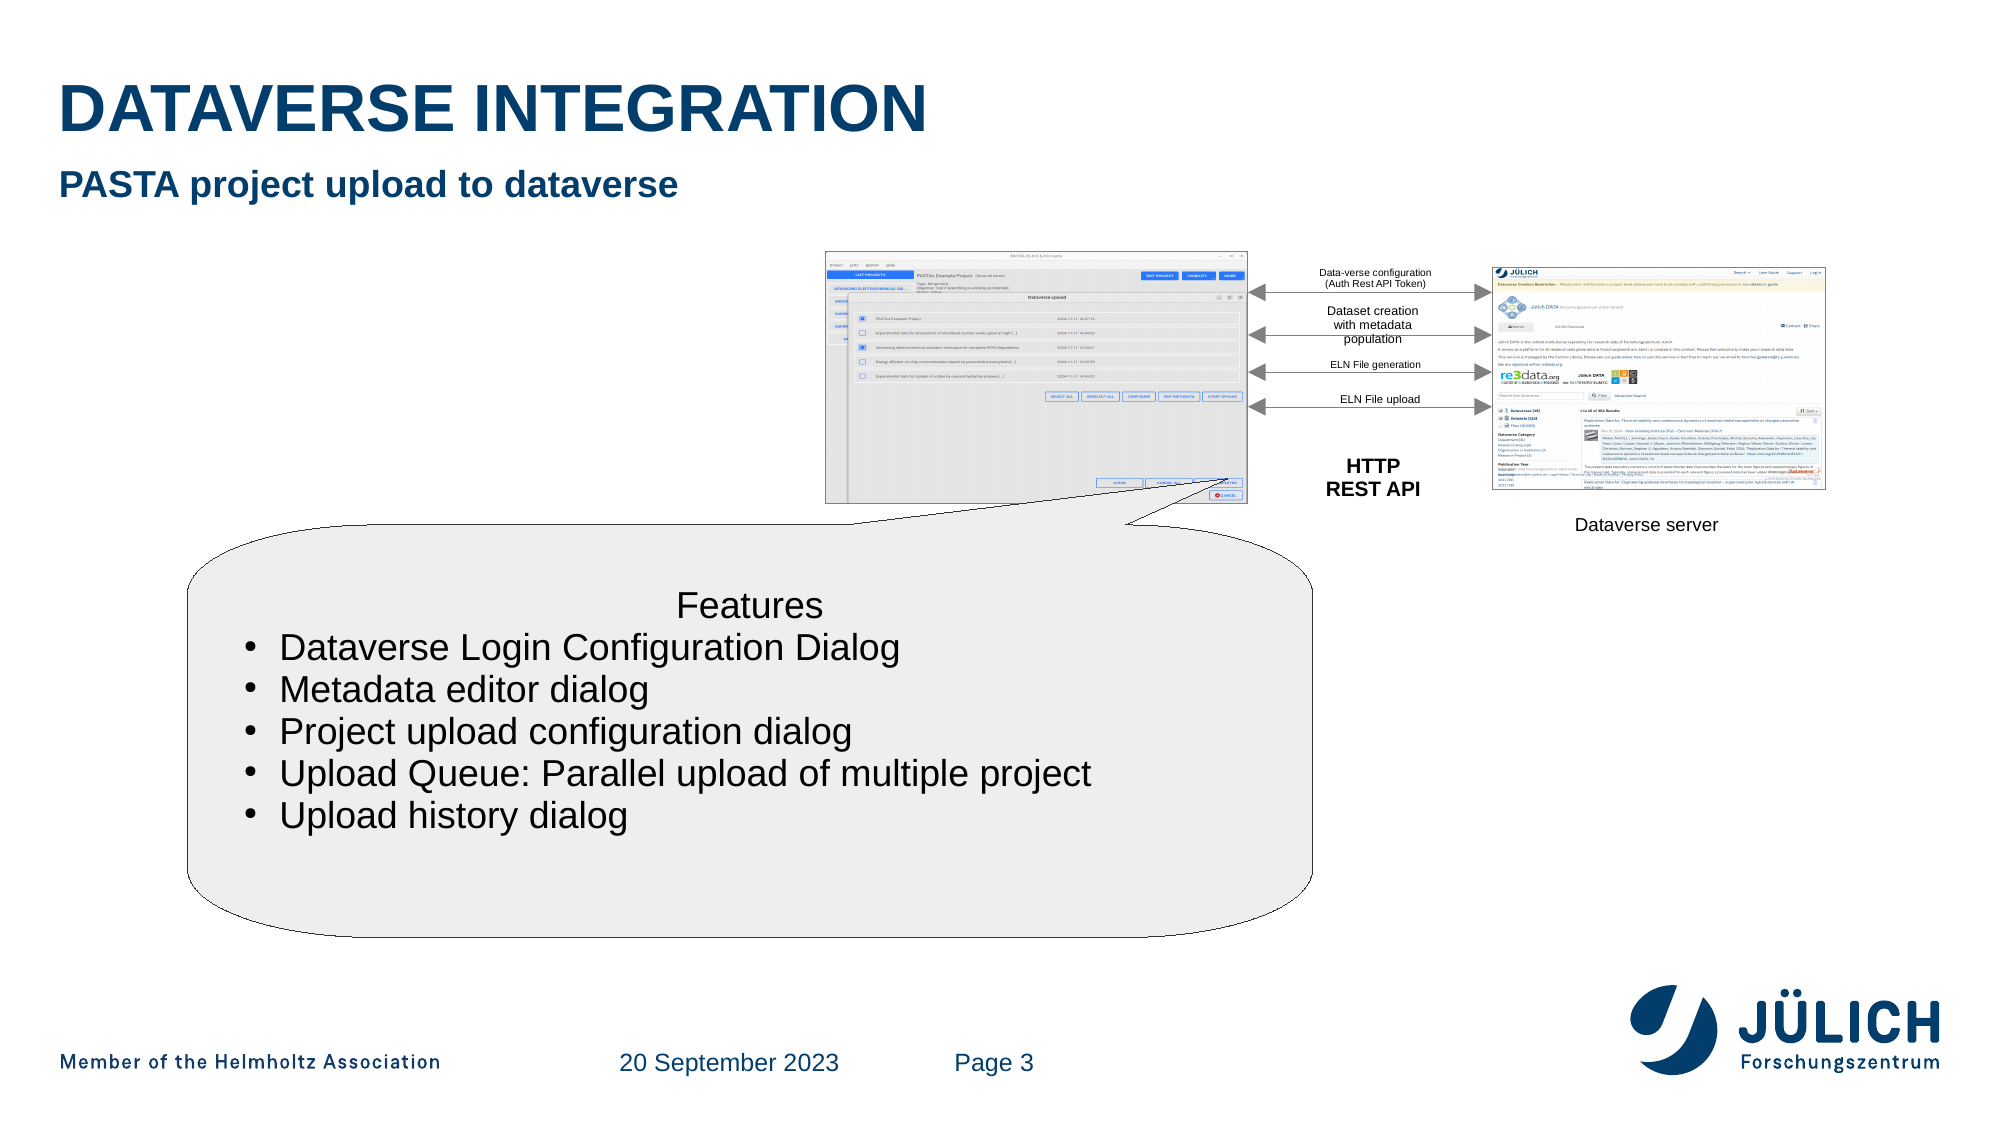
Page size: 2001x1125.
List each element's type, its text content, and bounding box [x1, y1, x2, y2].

text_box Dataverse server [1559, 497, 1735, 552]
slide_number Page <number> [954, 1046, 1073, 1084]
picture [825, 251, 1248, 504]
text_box ELN File generation [1315, 348, 1441, 383]
title Dataverse integration [59, 53, 1938, 238]
text_box Features Dataverse Login Configuration Dialog Metadata editor dialog Project upload configuration dialog Upload Queue: Parallel upload of multiple project Upload history dialog [187, 478, 1313, 938]
text_box Data-verse configuration (Auth Rest API Token) [1304, 293, 1451, 302]
list PASTA project upload to dataverse [58, 154, 1937, 238]
slide_number 20 September 2023 [619, 1046, 882, 1084]
text_box Data-verse configuration (Auth Rest API Token) [1304, 255, 1451, 292]
text_box PASTA Application [936, 497, 1067, 513]
text_box HTTP REST API [1311, 446, 1437, 509]
picture [1492, 267, 1826, 490]
text_box Dataset creation with metadata population [1312, 296, 1438, 354]
text_box ELN File upload [1325, 386, 1451, 414]
